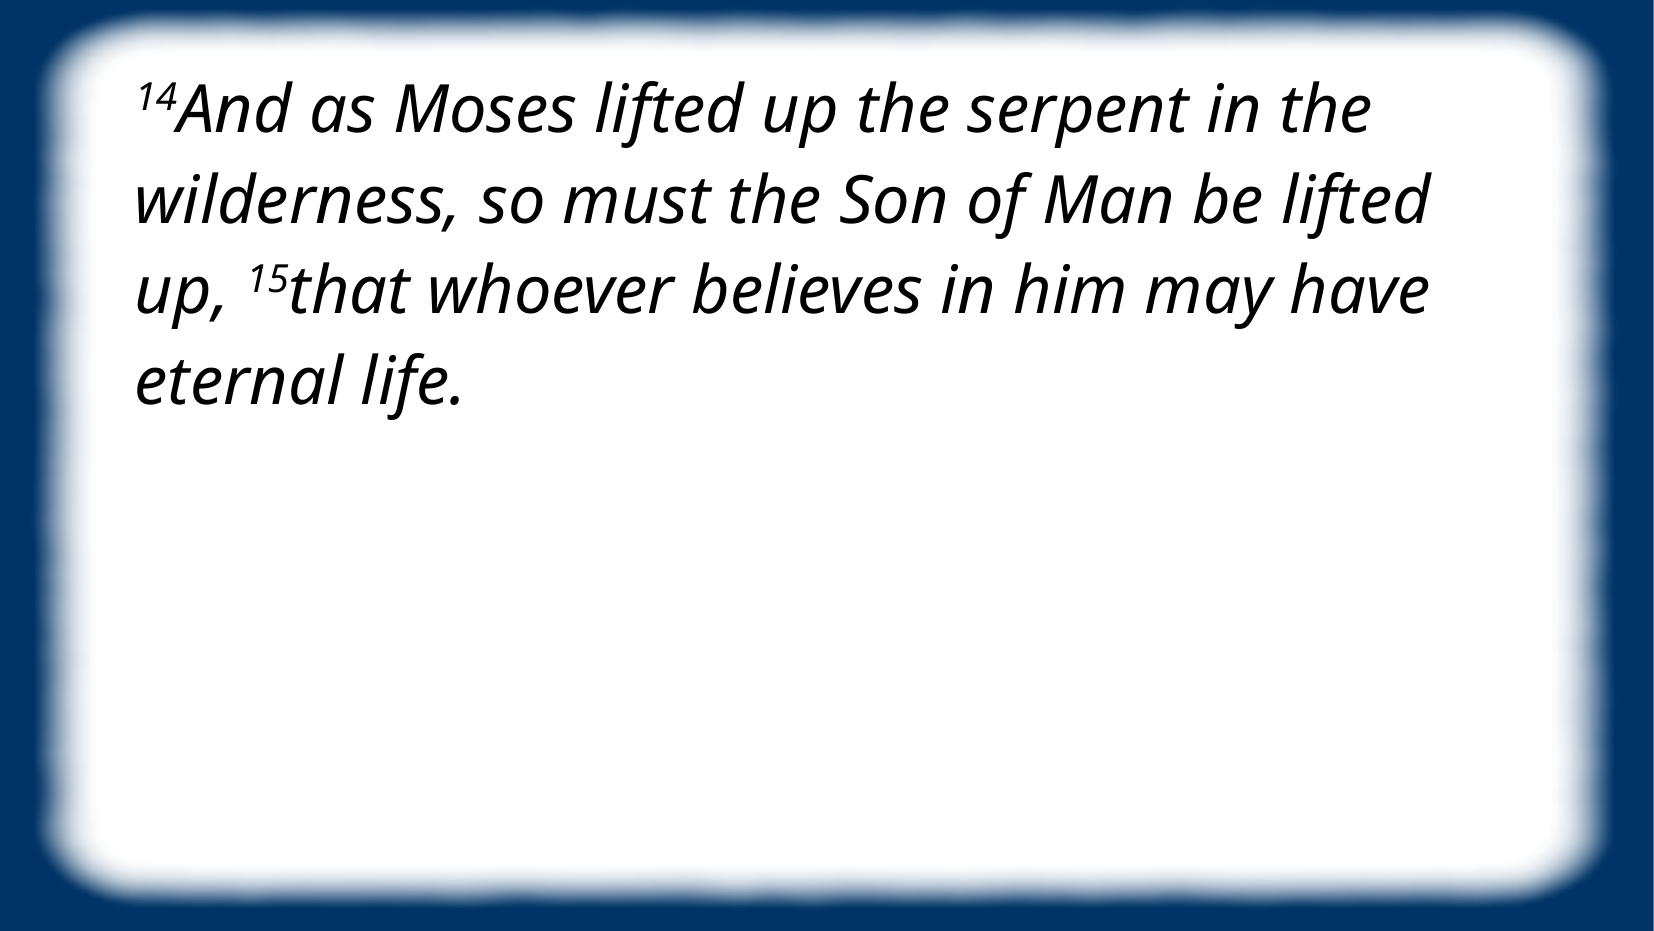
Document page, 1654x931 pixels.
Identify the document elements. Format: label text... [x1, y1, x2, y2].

picture [0, 0, 1654, 931]
text_box 14And as Moses lifted up the serpent in the wilderness, so must the Son of Man be lifted up, 15that whoever believes in him may have eternal life. [120, 53, 1531, 436]
